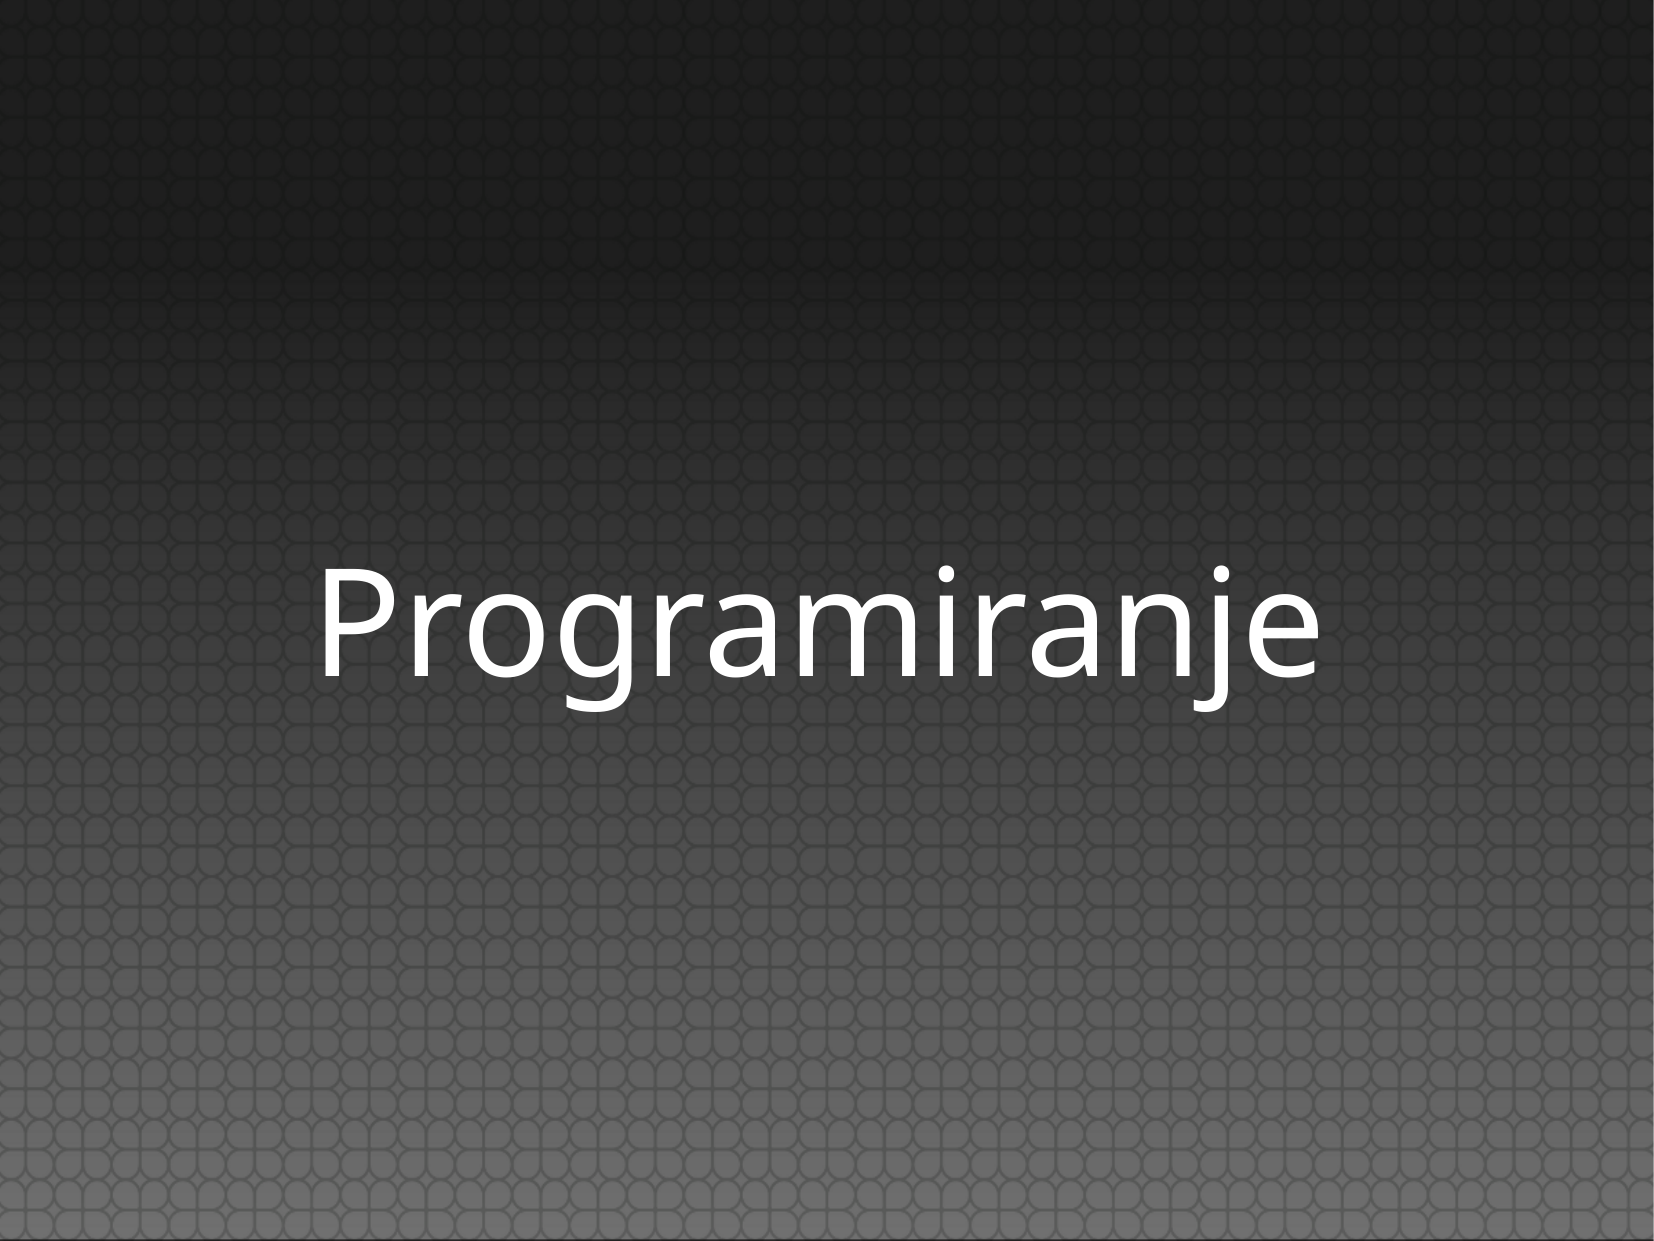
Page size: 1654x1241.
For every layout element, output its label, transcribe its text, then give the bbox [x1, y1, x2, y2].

picture [0, 0, 1654, 1241]
title Programiranje [75, 525, 1564, 713]
